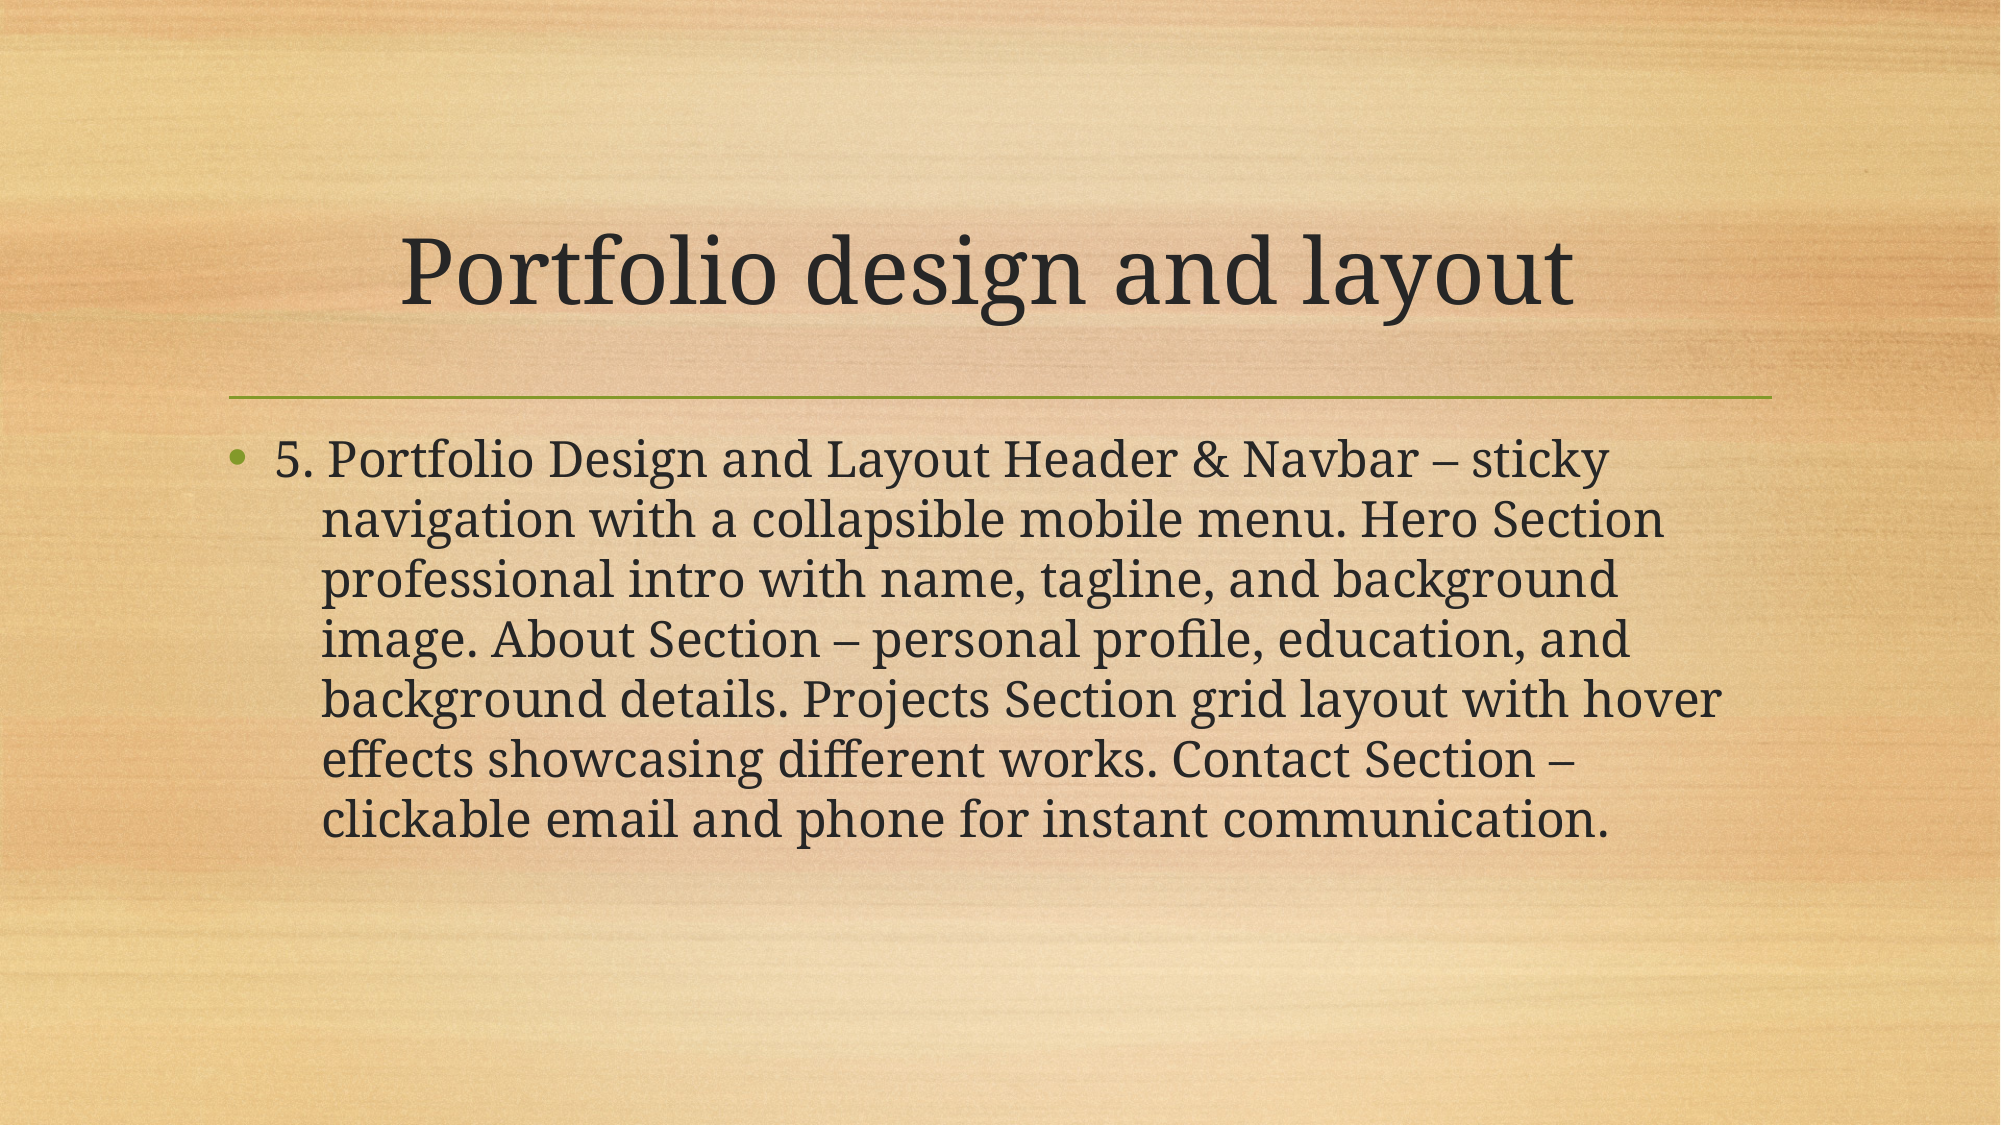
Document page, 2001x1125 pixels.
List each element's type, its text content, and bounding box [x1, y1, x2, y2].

list 5. Portfolio Design and Layout Header & Navbar – sticky navigation with a collapsible mobile menu. Hero Section professional intro with name, tagline, and background image. About Section – personal profile, education, and background details. Projects Section grid layout with hover effects showcasing different works. Contact Section – clickable email and phone for instant communication. [212, 419, 1788, 964]
title Portfolio design and layout [212, 161, 1788, 376]
